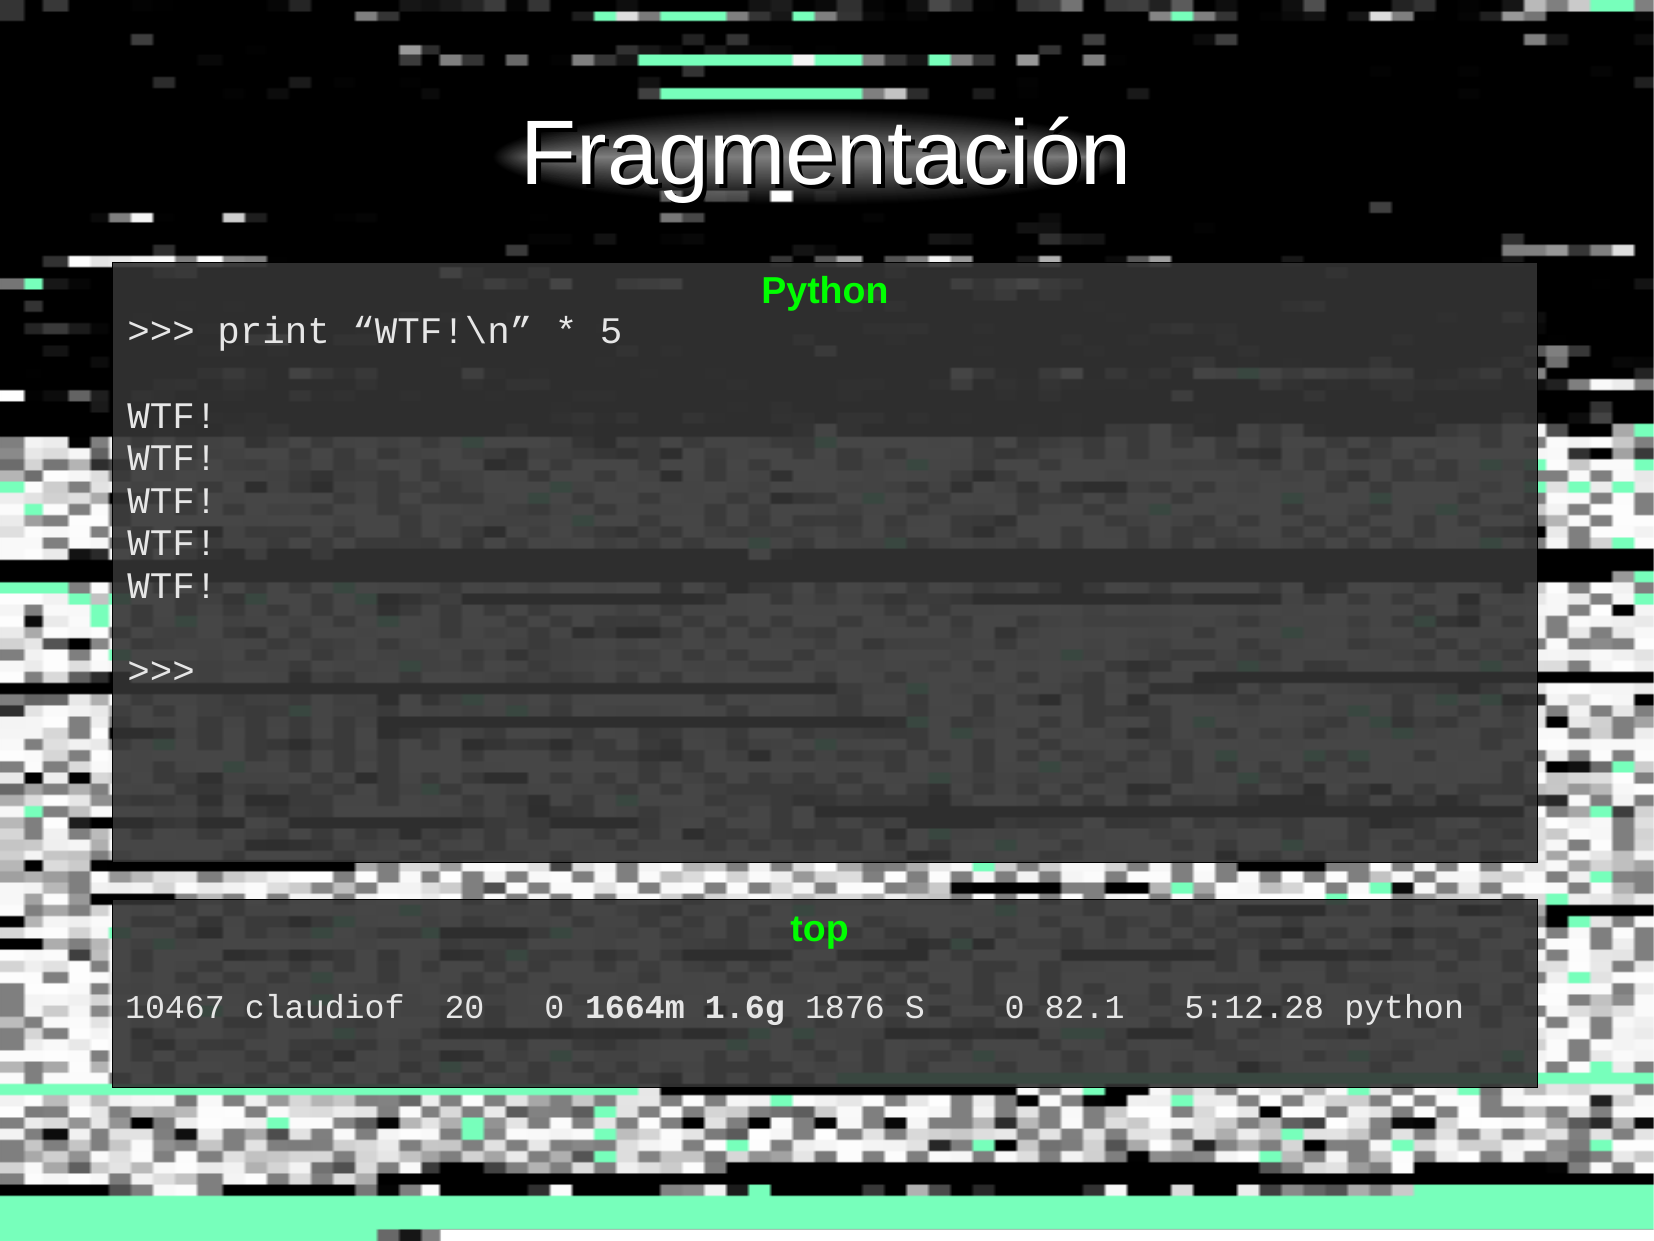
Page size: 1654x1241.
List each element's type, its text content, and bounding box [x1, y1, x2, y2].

title Fragmentación [82, 49, 1571, 257]
text_box top 10467 claudiof 20 0 1664m 1.6g 1876 S 0 82.1 5:12.28 python [112, 899, 1538, 1088]
text_box Python >>> print “WTF!\n” * 5 WTF! WTF! WTF! WTF! WTF! >>> [112, 262, 1538, 863]
picture [0, 0, 1654, 1241]
